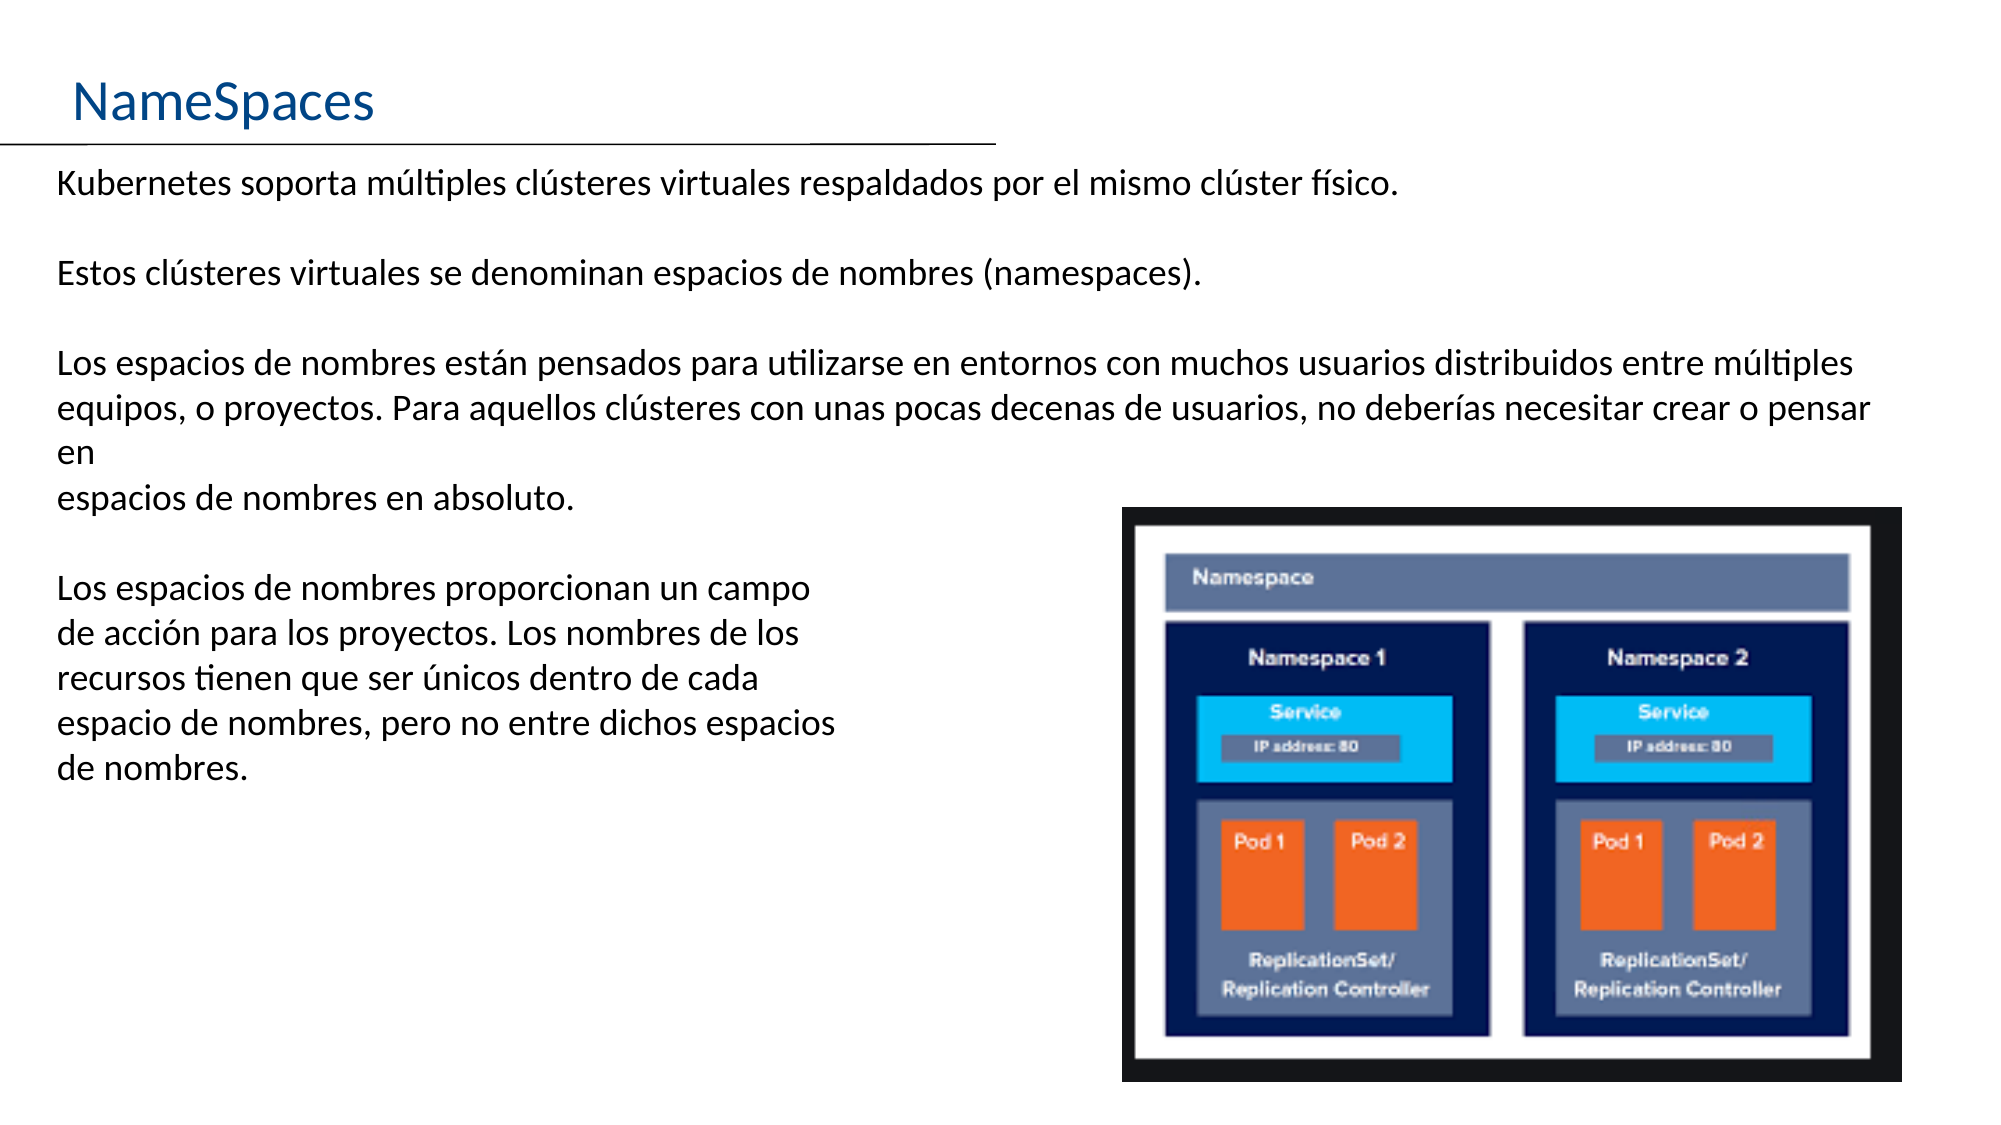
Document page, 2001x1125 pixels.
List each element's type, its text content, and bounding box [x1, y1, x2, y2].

text_box Kubernetes soporta múltiples clústeres virtuales respaldados por el mismo clúster físico. Estos clústeres virtuales se denominan espacios de nombres (namespaces). Los espacios de nombres están pensados para utilizarse en entornos con muchos usuarios distribuidos entre múltiples equipos, o proyectos. Para aquellos clústeres con unas pocas decenas de usuarios, no deberías necesitar crear o pensar en espacios de nombres en absoluto. Los espacios de nombres proporcionan un campo de acción para los proyectos. Los nombres de los recursos tienen que ser únicos dentro de cada espacio de nombres, pero no entre dichos espacios de nombres. [42, 150, 1936, 885]
picture [1122, 507, 1902, 1082]
text_box NameSpaces [57, 54, 1509, 141]
